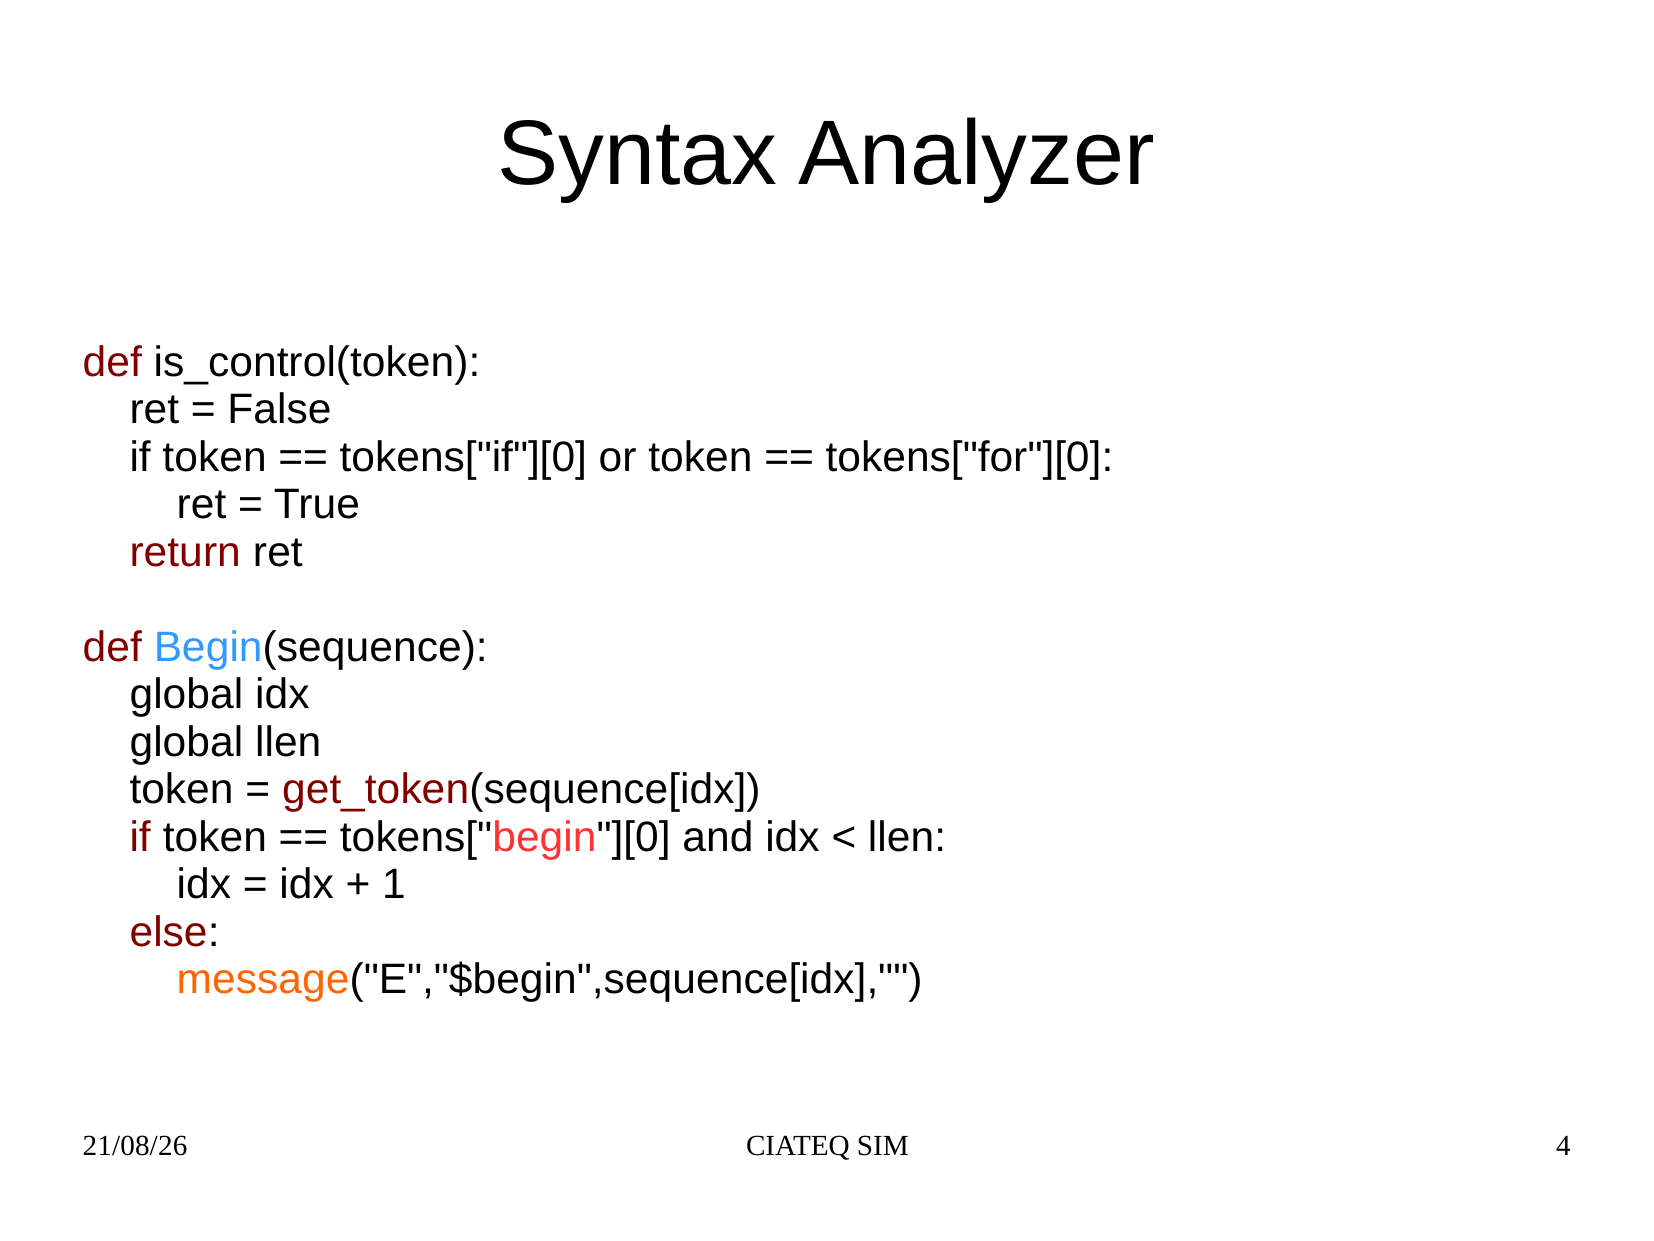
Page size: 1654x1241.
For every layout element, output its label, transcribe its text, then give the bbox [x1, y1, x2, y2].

title Syntax Analyzer [82, 49, 1571, 257]
list def is_control(token): ret = False if token == tokens["if"][0] or token == tokens["for"][0]: ret = True return ret def Begin(sequence): global idx global llen token = get_token(sequence[idx]) if token == tokens["begin"][0] and idx < llen: idx = idx + 1 else: message("E","$begin",sequence[idx],"") [82, 290, 1571, 1010]
